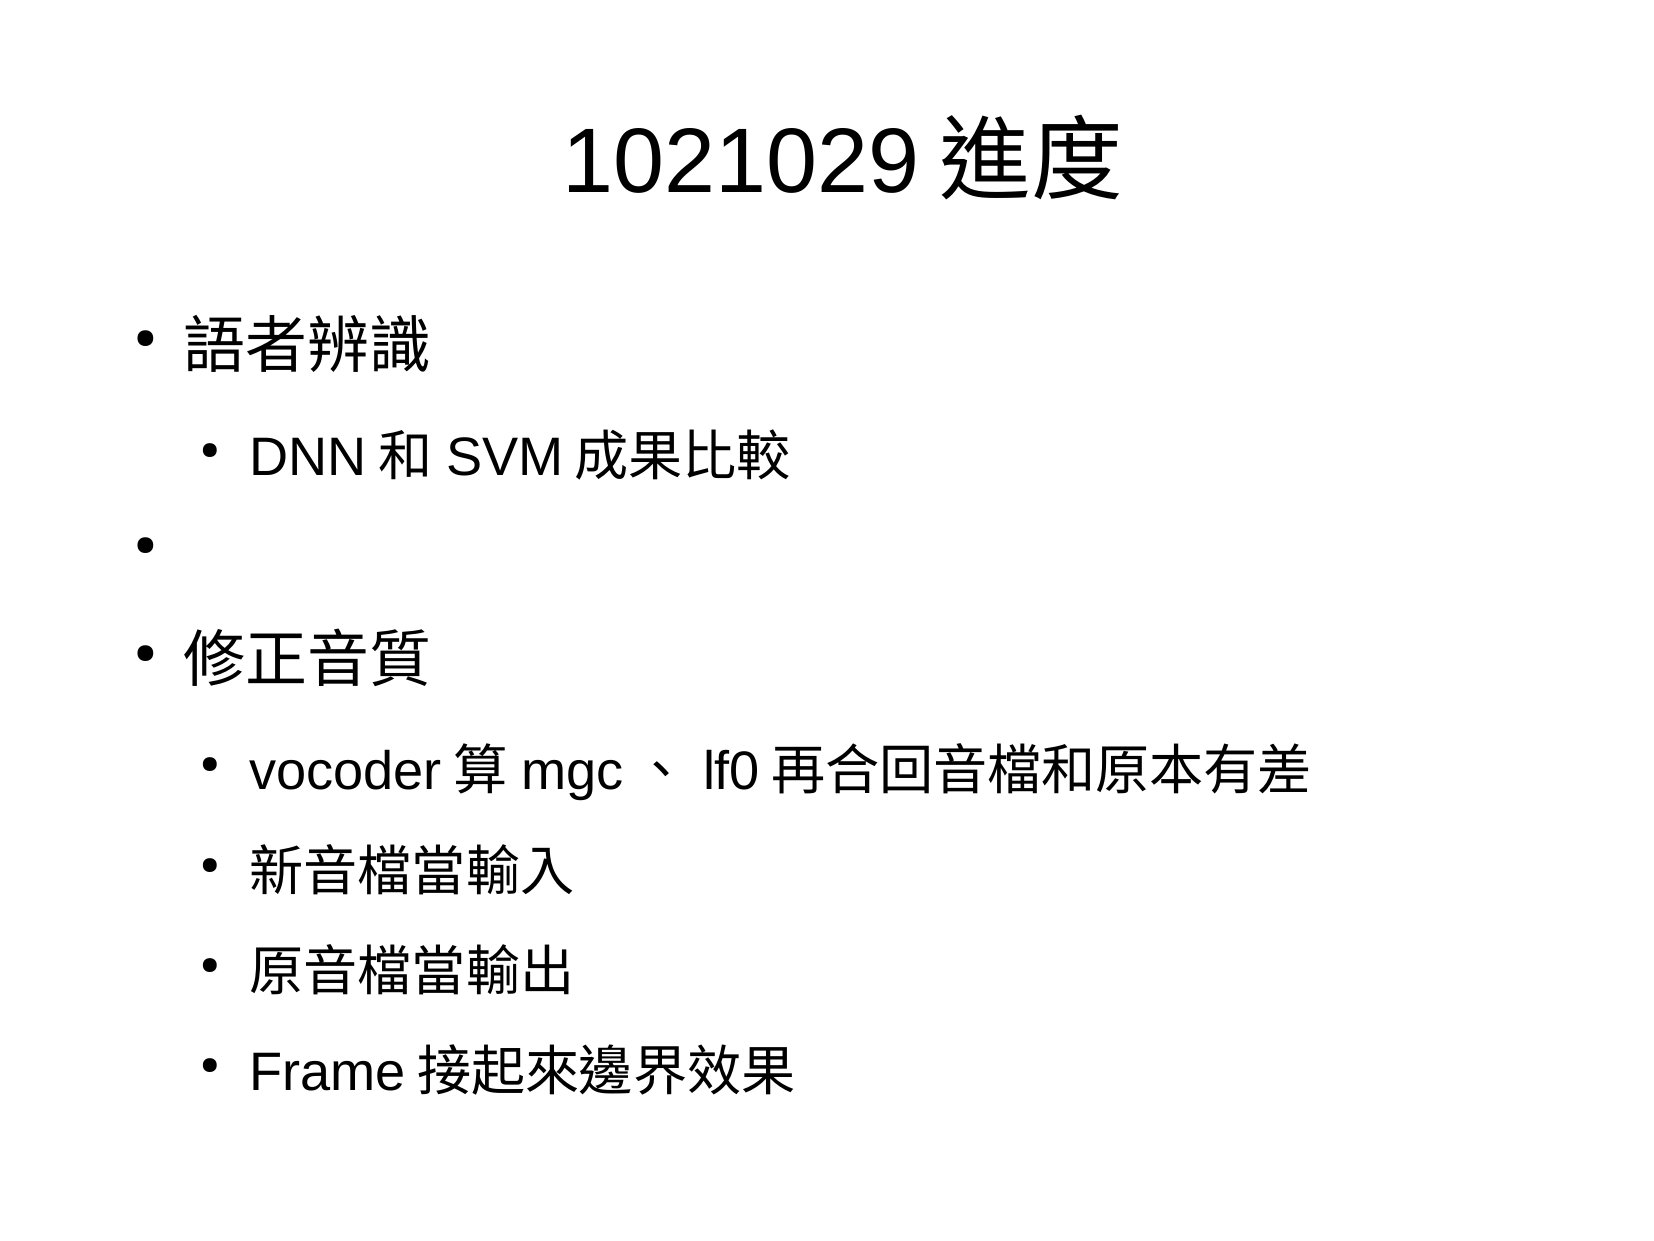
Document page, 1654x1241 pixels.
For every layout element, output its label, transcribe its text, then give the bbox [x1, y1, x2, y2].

list 語者辨識 DNN和SVM成果比較 修正音質 vocoder算mgc、lf0再合回音檔和原本有差 新音檔當輸入 原音檔當輸出 Frame接起來邊界效果 [118, 295, 1607, 1114]
title 1021029進度 [82, 49, 1571, 257]
